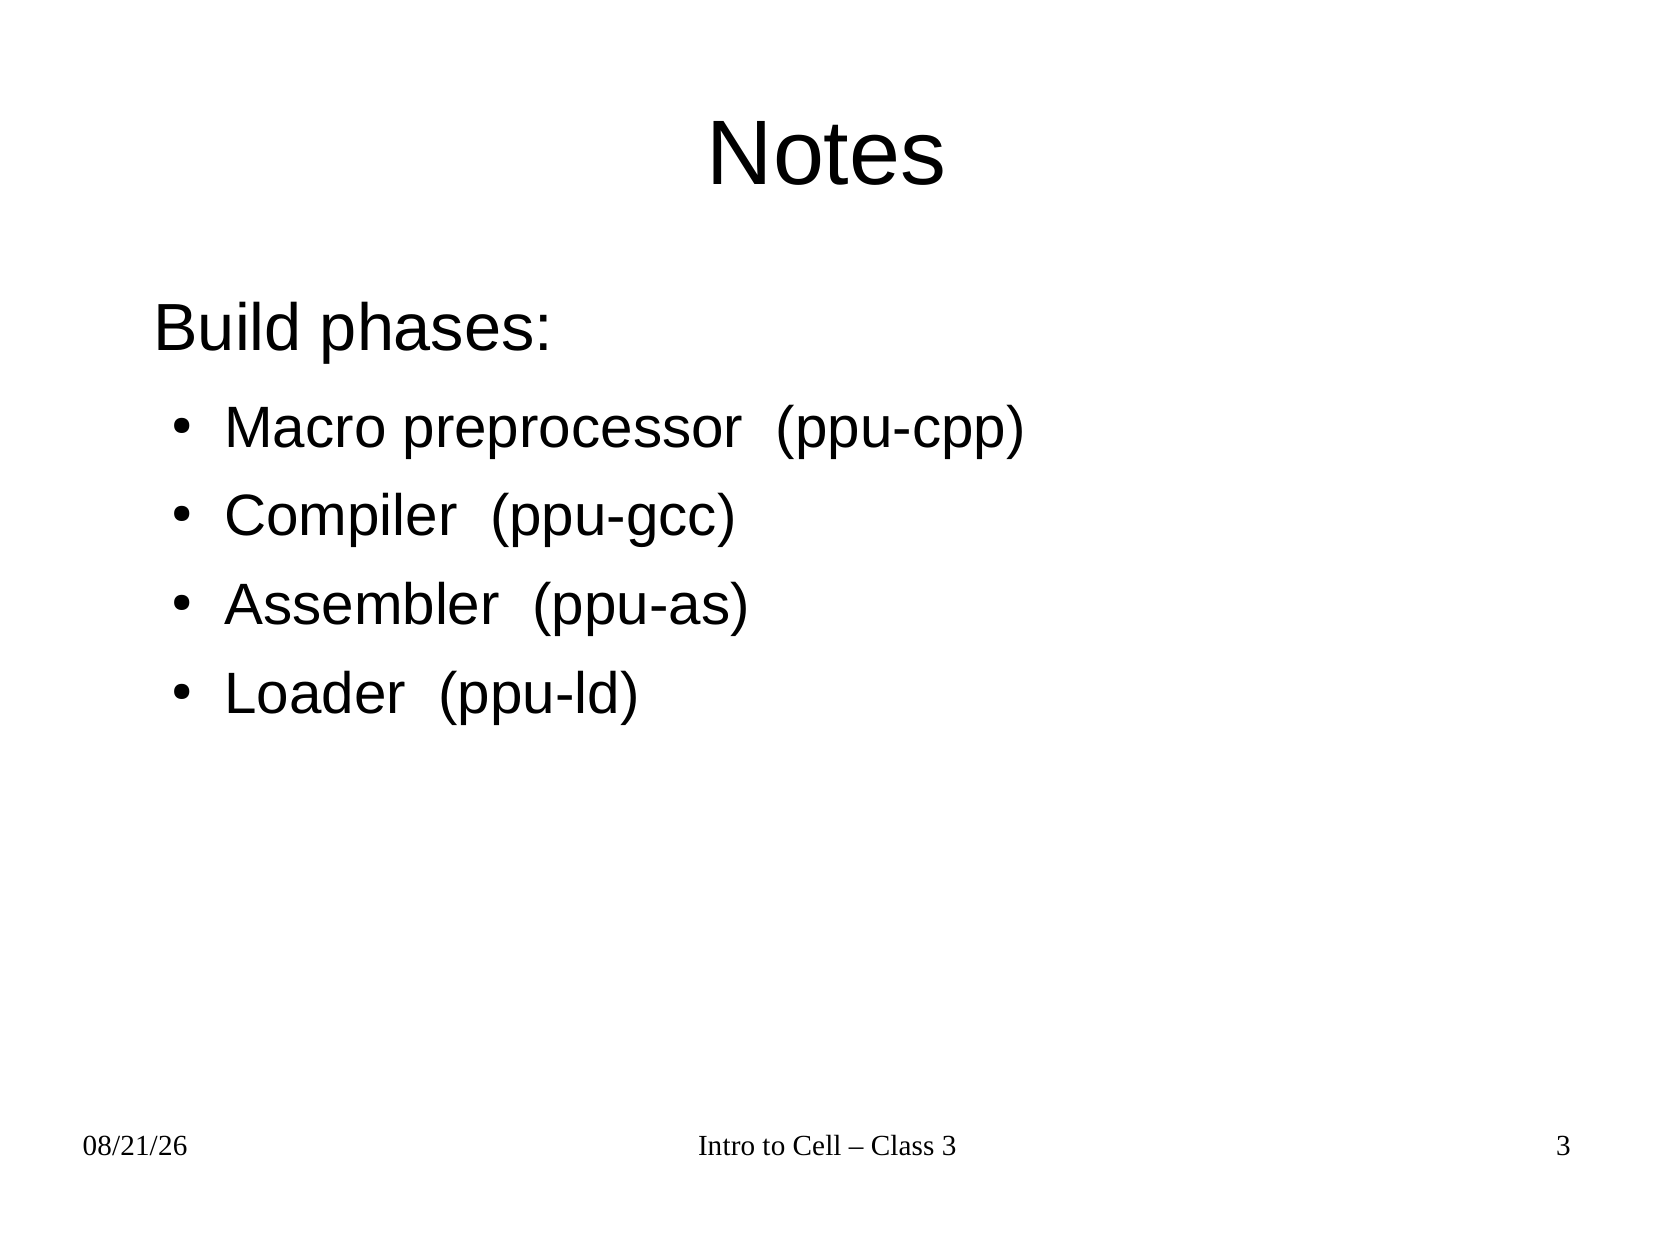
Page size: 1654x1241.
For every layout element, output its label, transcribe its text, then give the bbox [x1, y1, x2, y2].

title Notes [82, 49, 1571, 257]
list Build phases: Macro preprocessor (ppu-cpp) Compiler (ppu-gcc) Assembler (ppu-as) Loader (ppu-ld) [82, 290, 1571, 1109]
